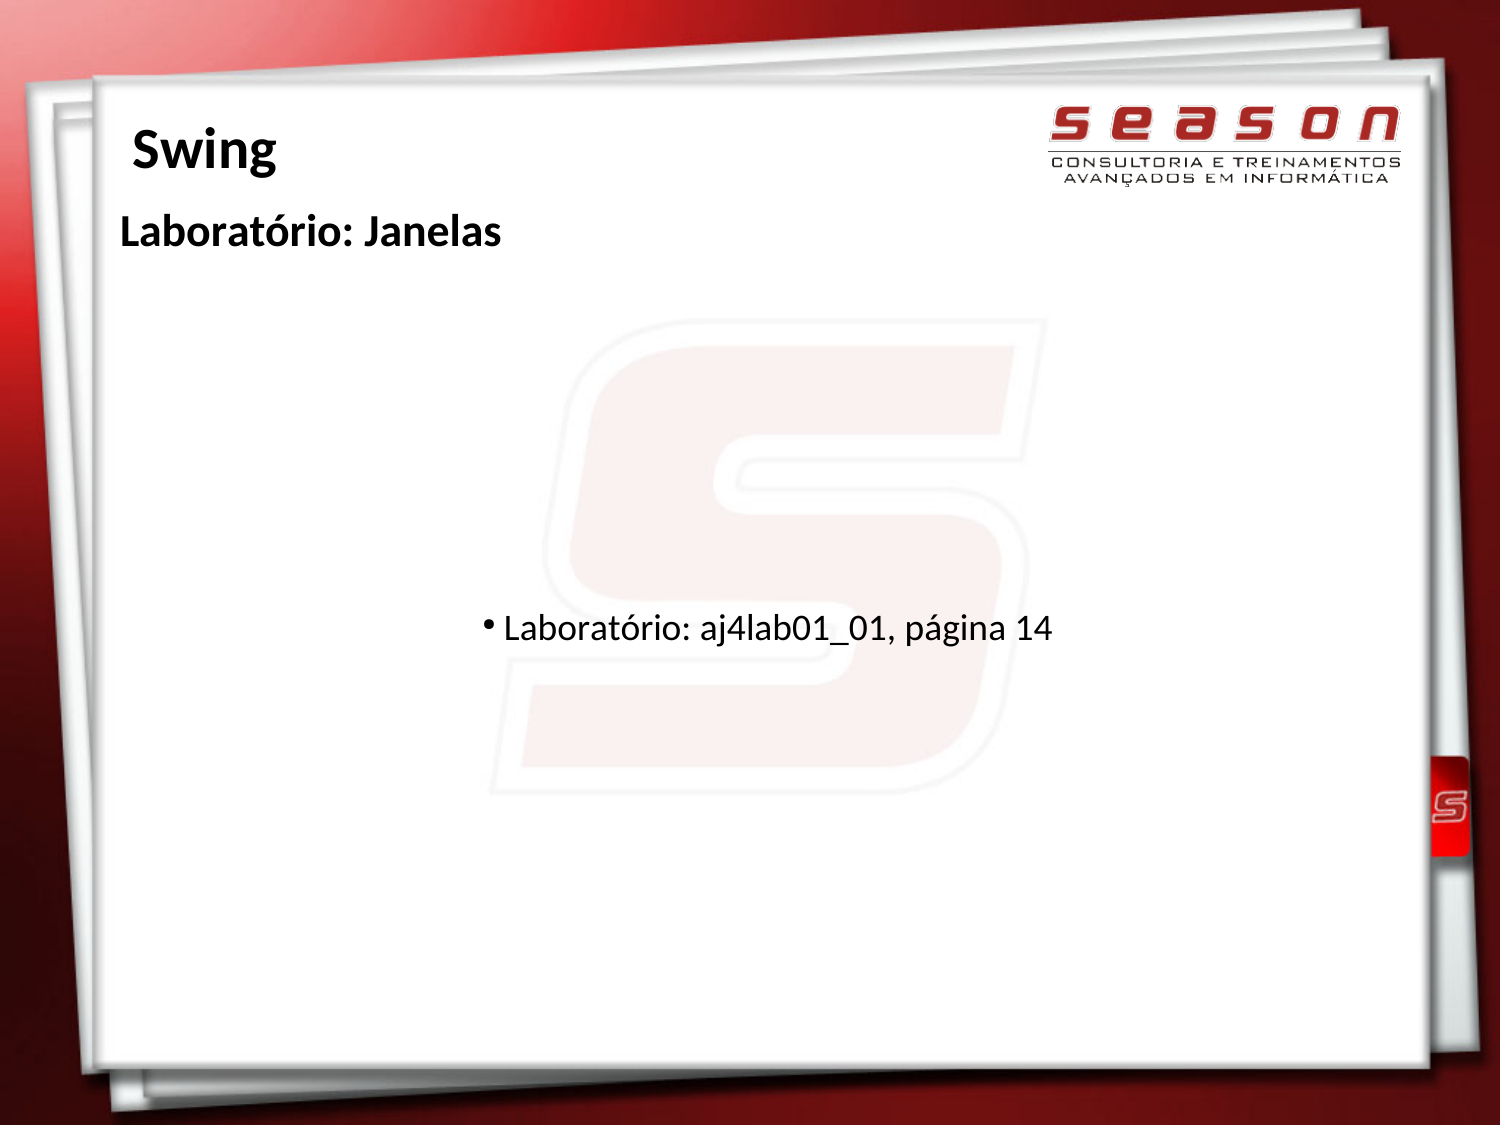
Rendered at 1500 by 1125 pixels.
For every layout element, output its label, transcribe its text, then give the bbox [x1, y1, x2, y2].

title Swing [118, 33, 1394, 257]
text_box Laboratório: aj4lab01_01, página 14 [207, 357, 1328, 894]
text_box Laboratório: Janelas [119, 200, 1240, 256]
picture [0, 0, 1500, 1125]
